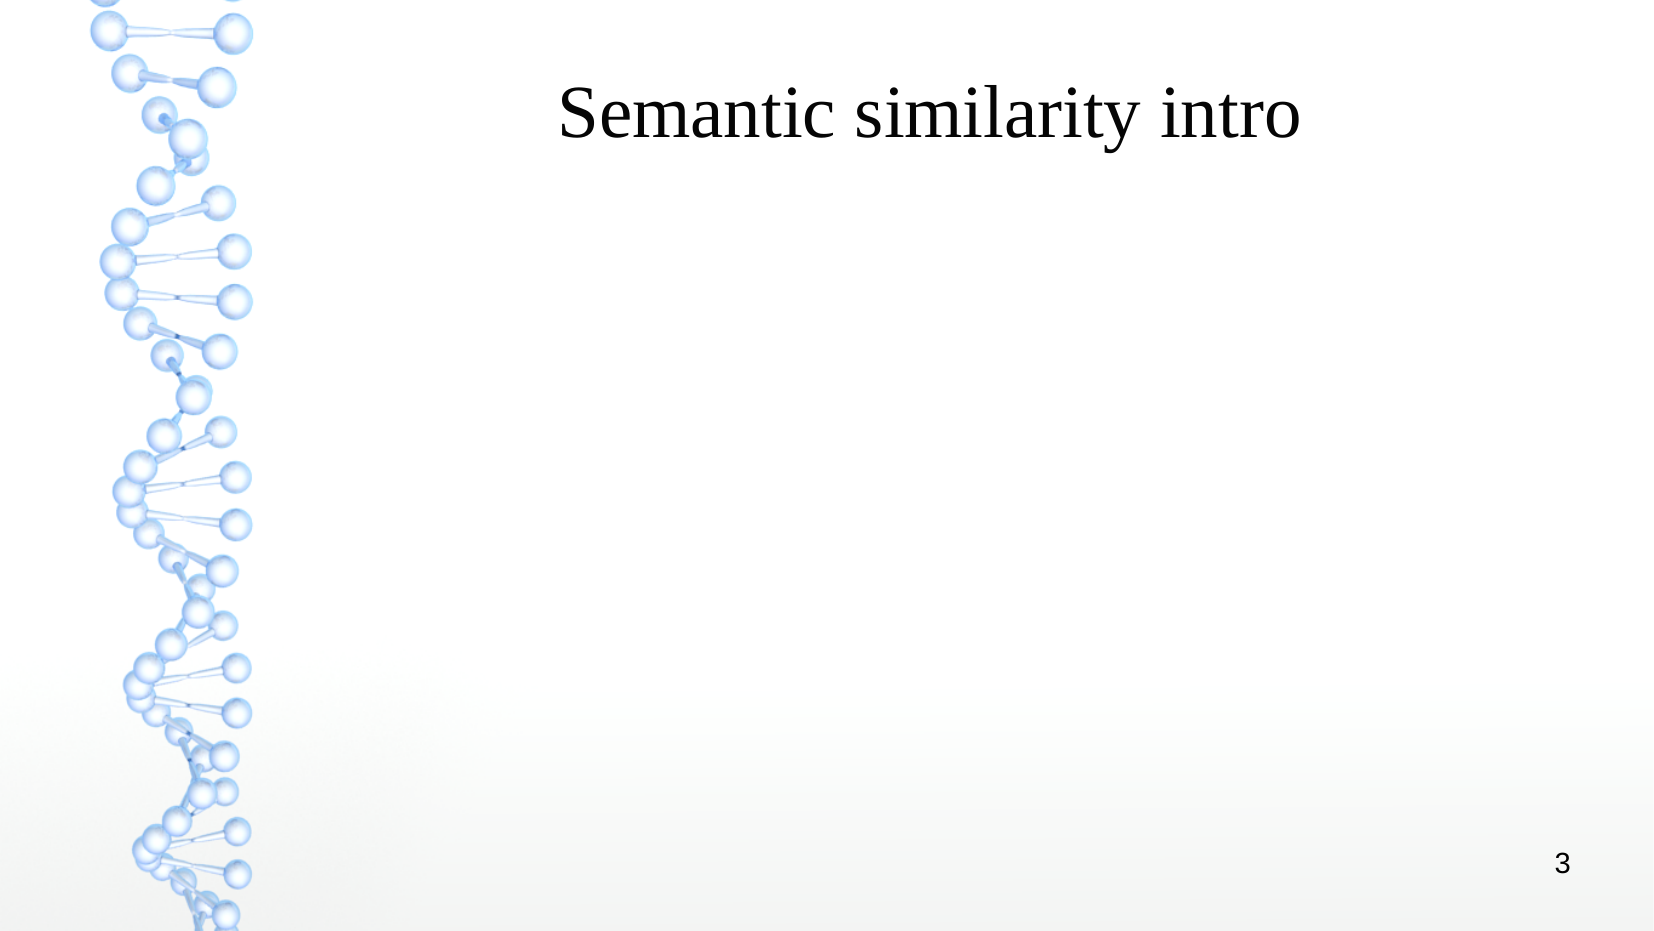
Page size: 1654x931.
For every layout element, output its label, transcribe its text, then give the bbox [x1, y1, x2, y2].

picture [0, 0, 1654, 931]
title Semantic similarity intro [265, 35, 1595, 189]
